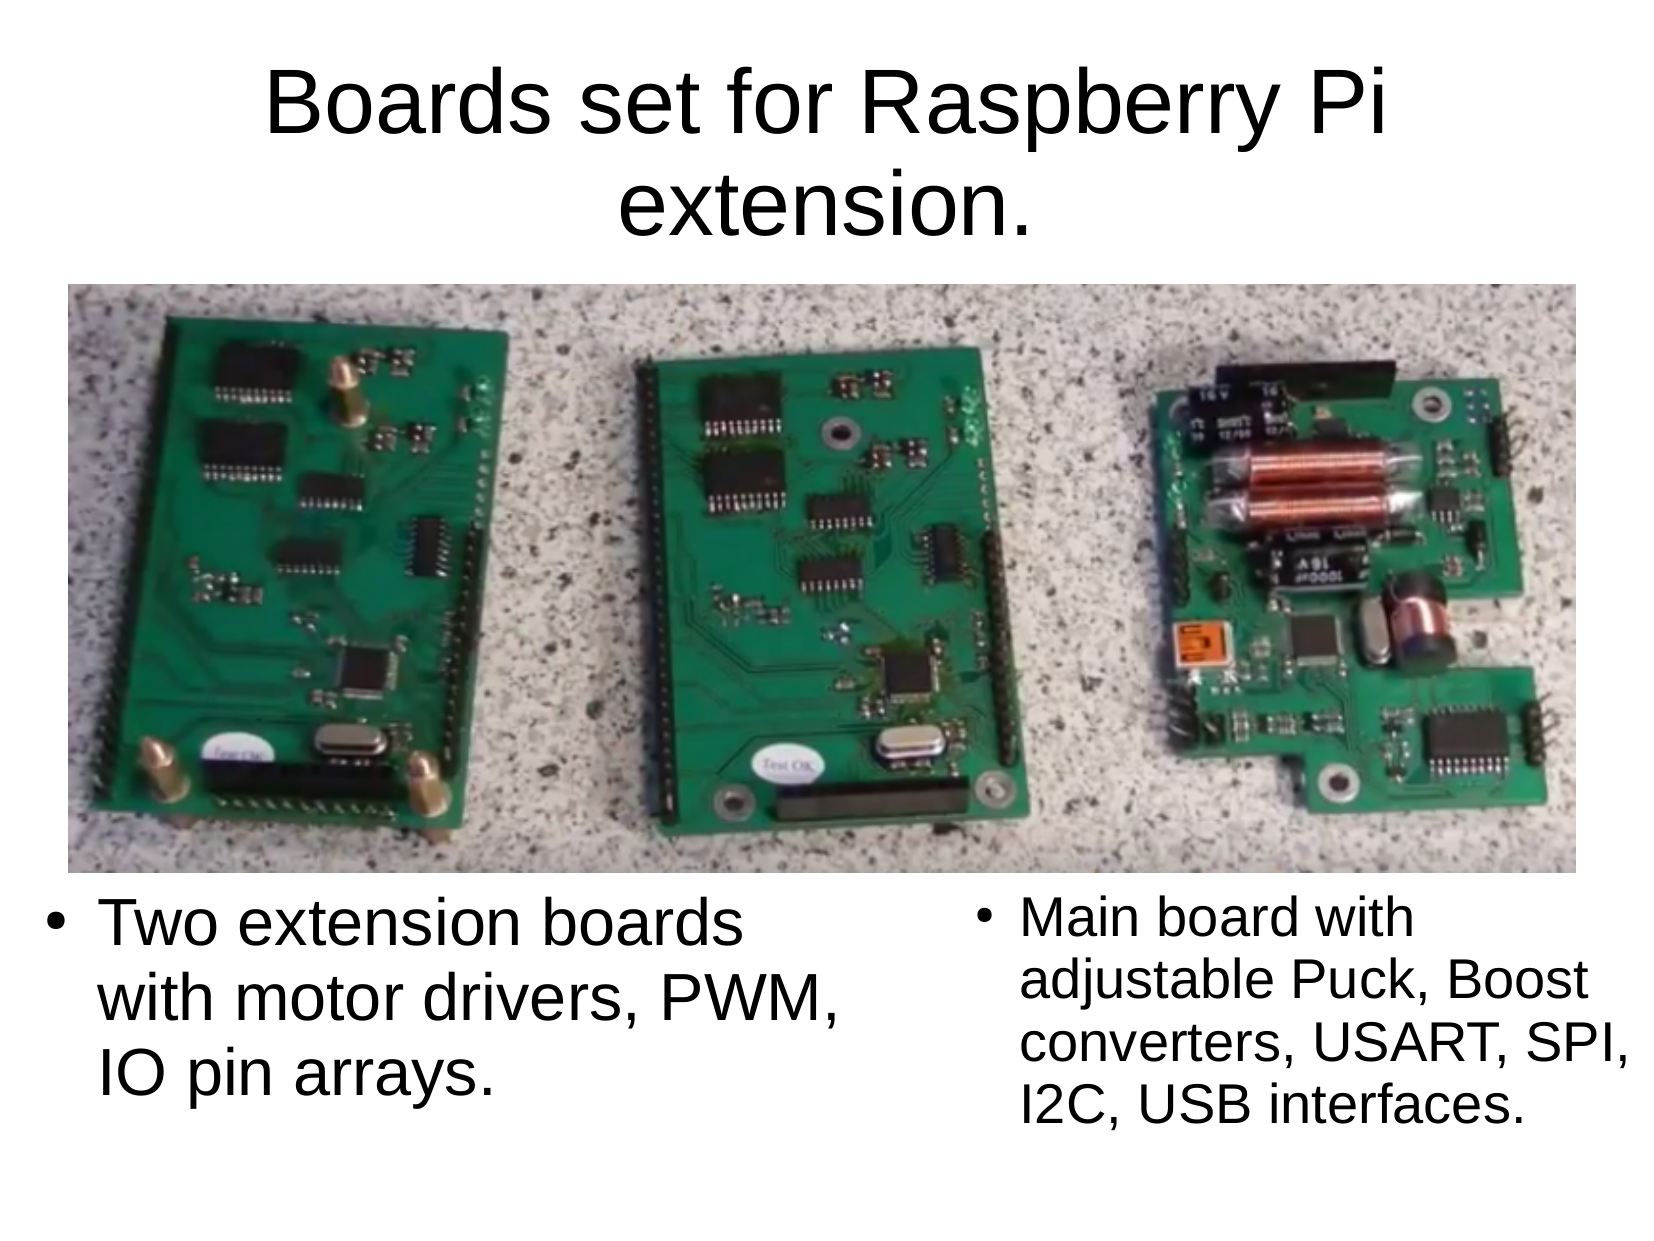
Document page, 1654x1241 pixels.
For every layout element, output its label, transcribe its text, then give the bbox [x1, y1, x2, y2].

list Main board with adjustable Puck, Boost converters, USART, SPI, I2C, USB interfaces. [960, 885, 1636, 1186]
picture [68, 284, 1576, 874]
list Two extension boards with motor drivers, PWM, IO pin arrays. [26, 885, 856, 1216]
title Boards set for Raspberry Pi extension. [82, 49, 1571, 257]
